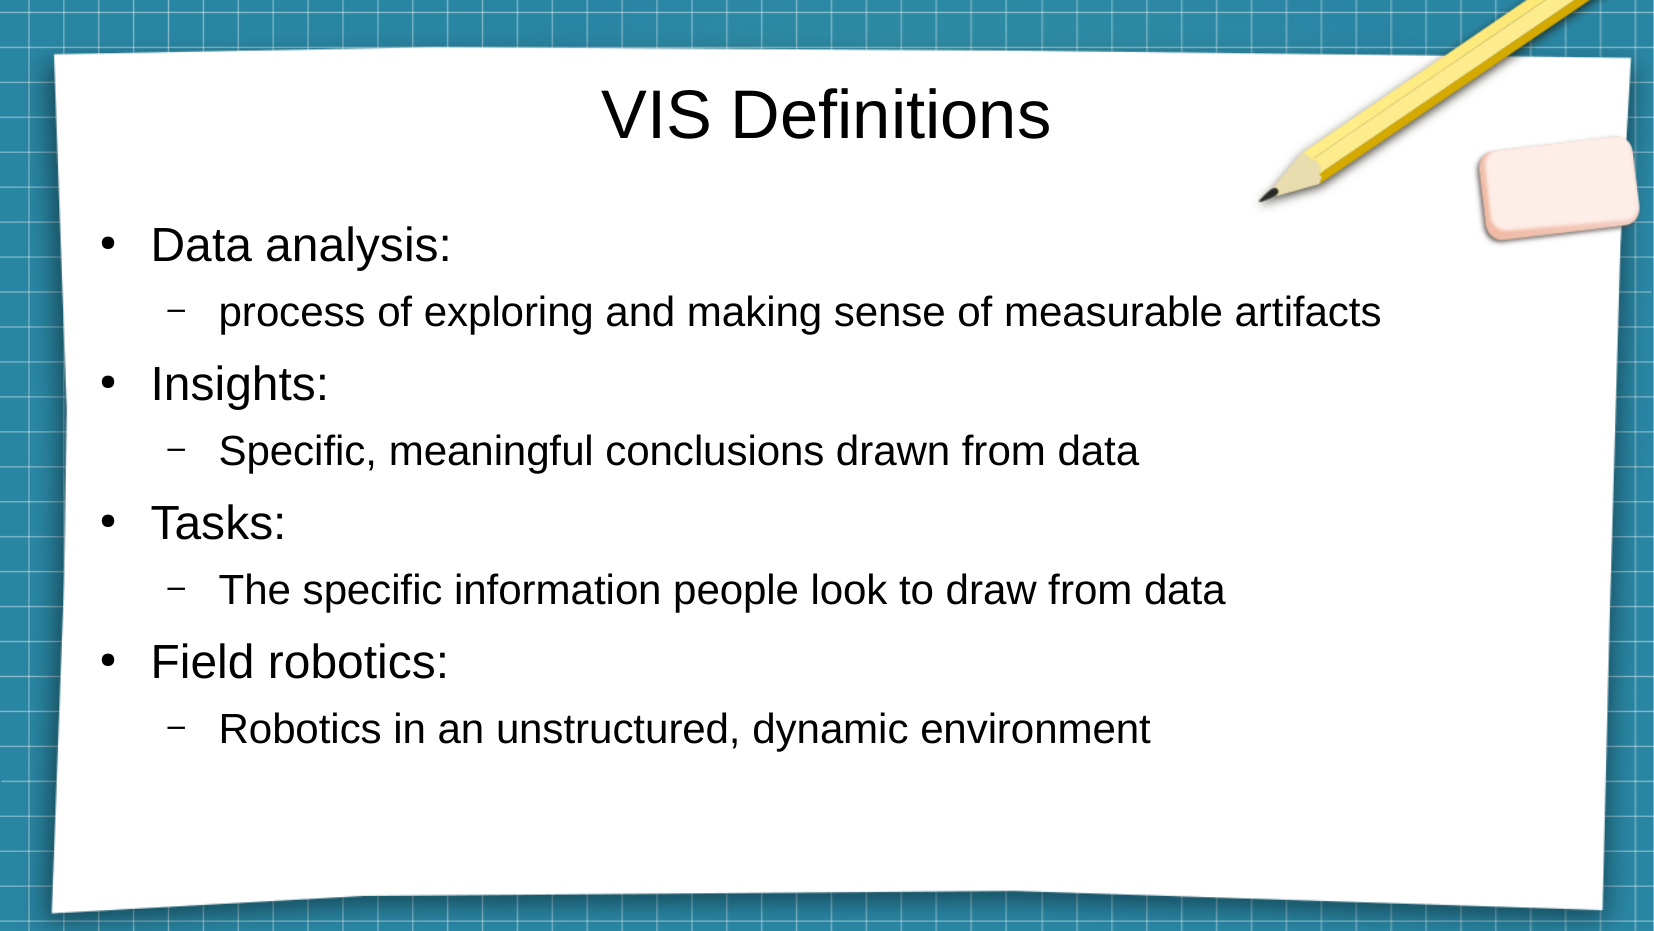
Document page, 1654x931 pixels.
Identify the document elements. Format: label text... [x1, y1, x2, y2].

picture [0, 0, 1654, 931]
title VIS Definitions [82, 37, 1571, 193]
list Data analysis: process of exploring and making sense of measurable artifacts Insights: Specific, meaningful conclusions drawn from data Tasks: The specific information people look to draw from data Field robotics: Robotics in an unstructured, dynamic environment [82, 217, 1571, 758]
